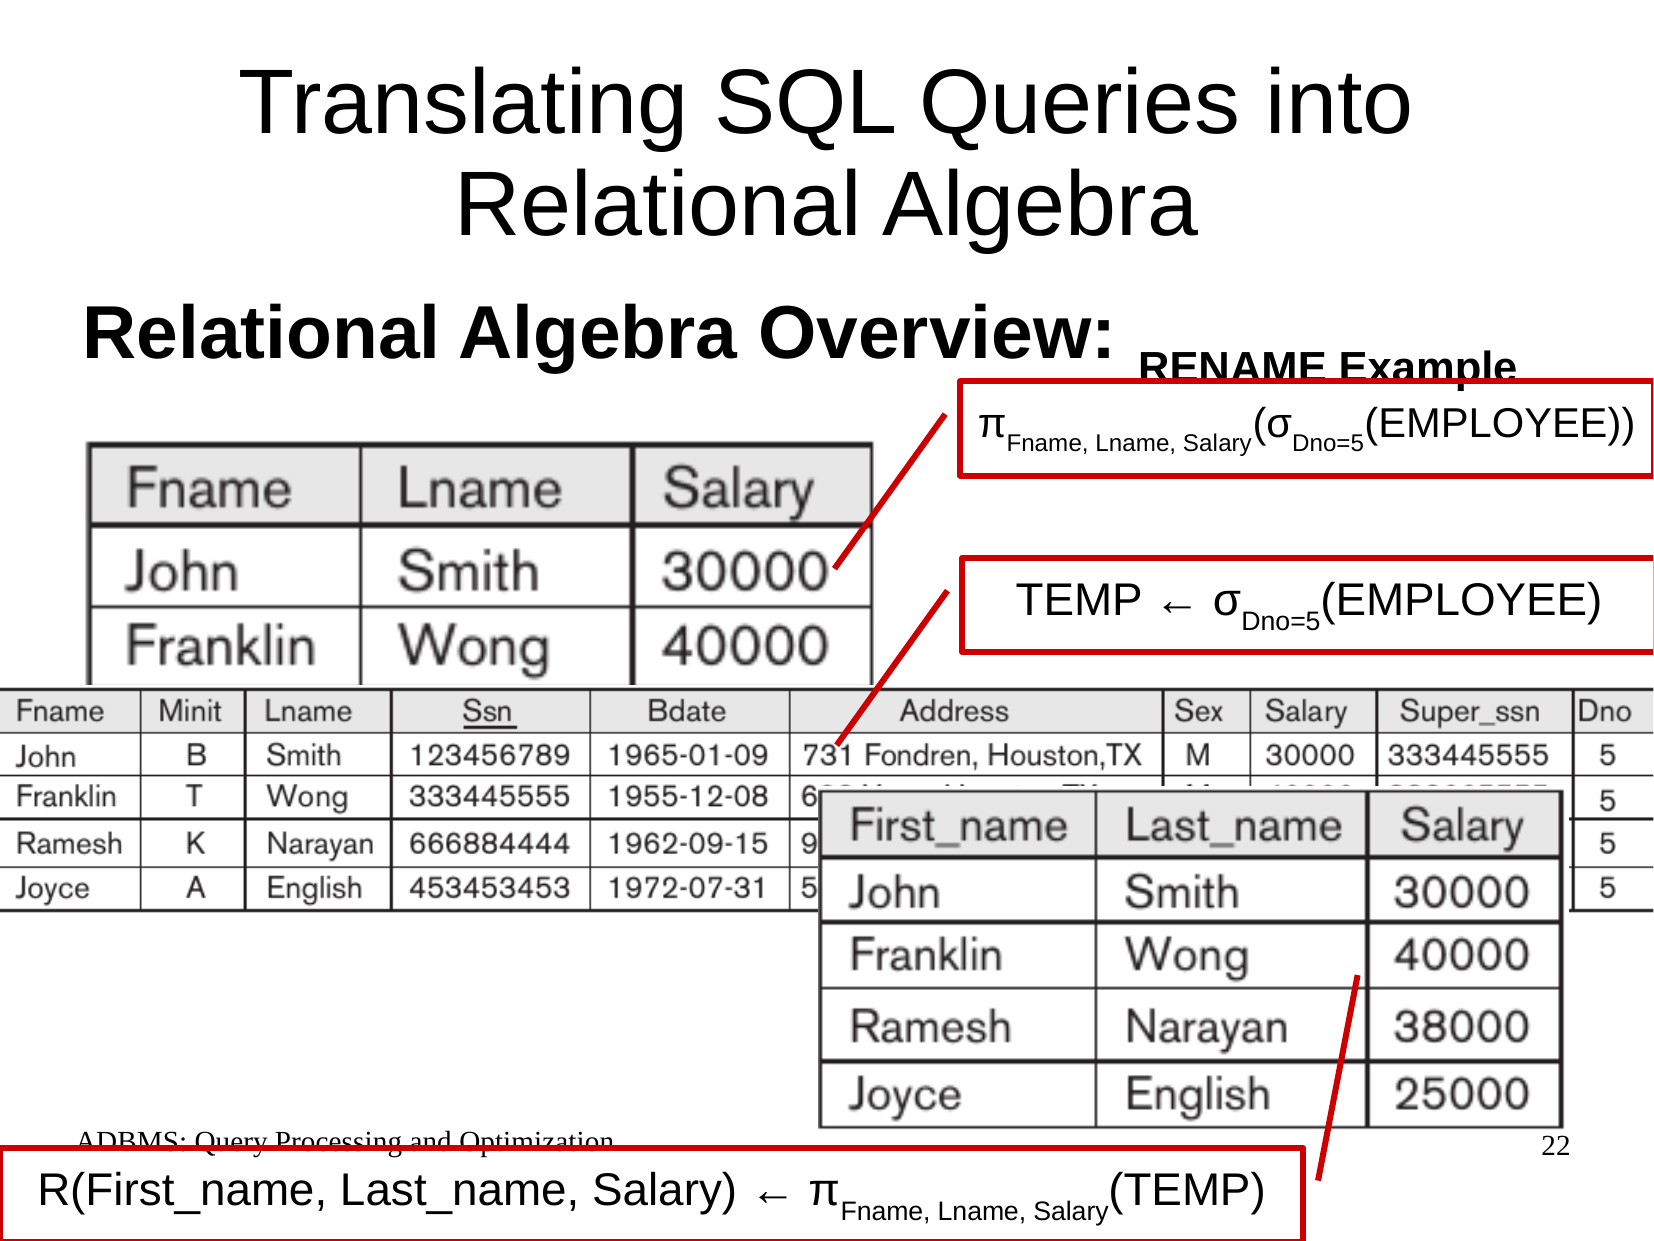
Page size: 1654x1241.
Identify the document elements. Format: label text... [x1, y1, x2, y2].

text_box πFname, Lname, Salary(σDno=5(EMPLOYEE)) [960, 381, 1654, 476]
text_box R(First_name, Last_name, Salary) ← πFname, Lname, Salary(TEMP) [0, 1148, 1303, 1241]
title Translating SQL Queries into Relational Algebra [82, 49, 1571, 257]
list Relational Algebra Overview: RENAME Example [82, 290, 1591, 406]
text_box TEMP ← σDno=5(EMPLOYEE) [962, 558, 1654, 652]
picture [0, 425, 1654, 1134]
